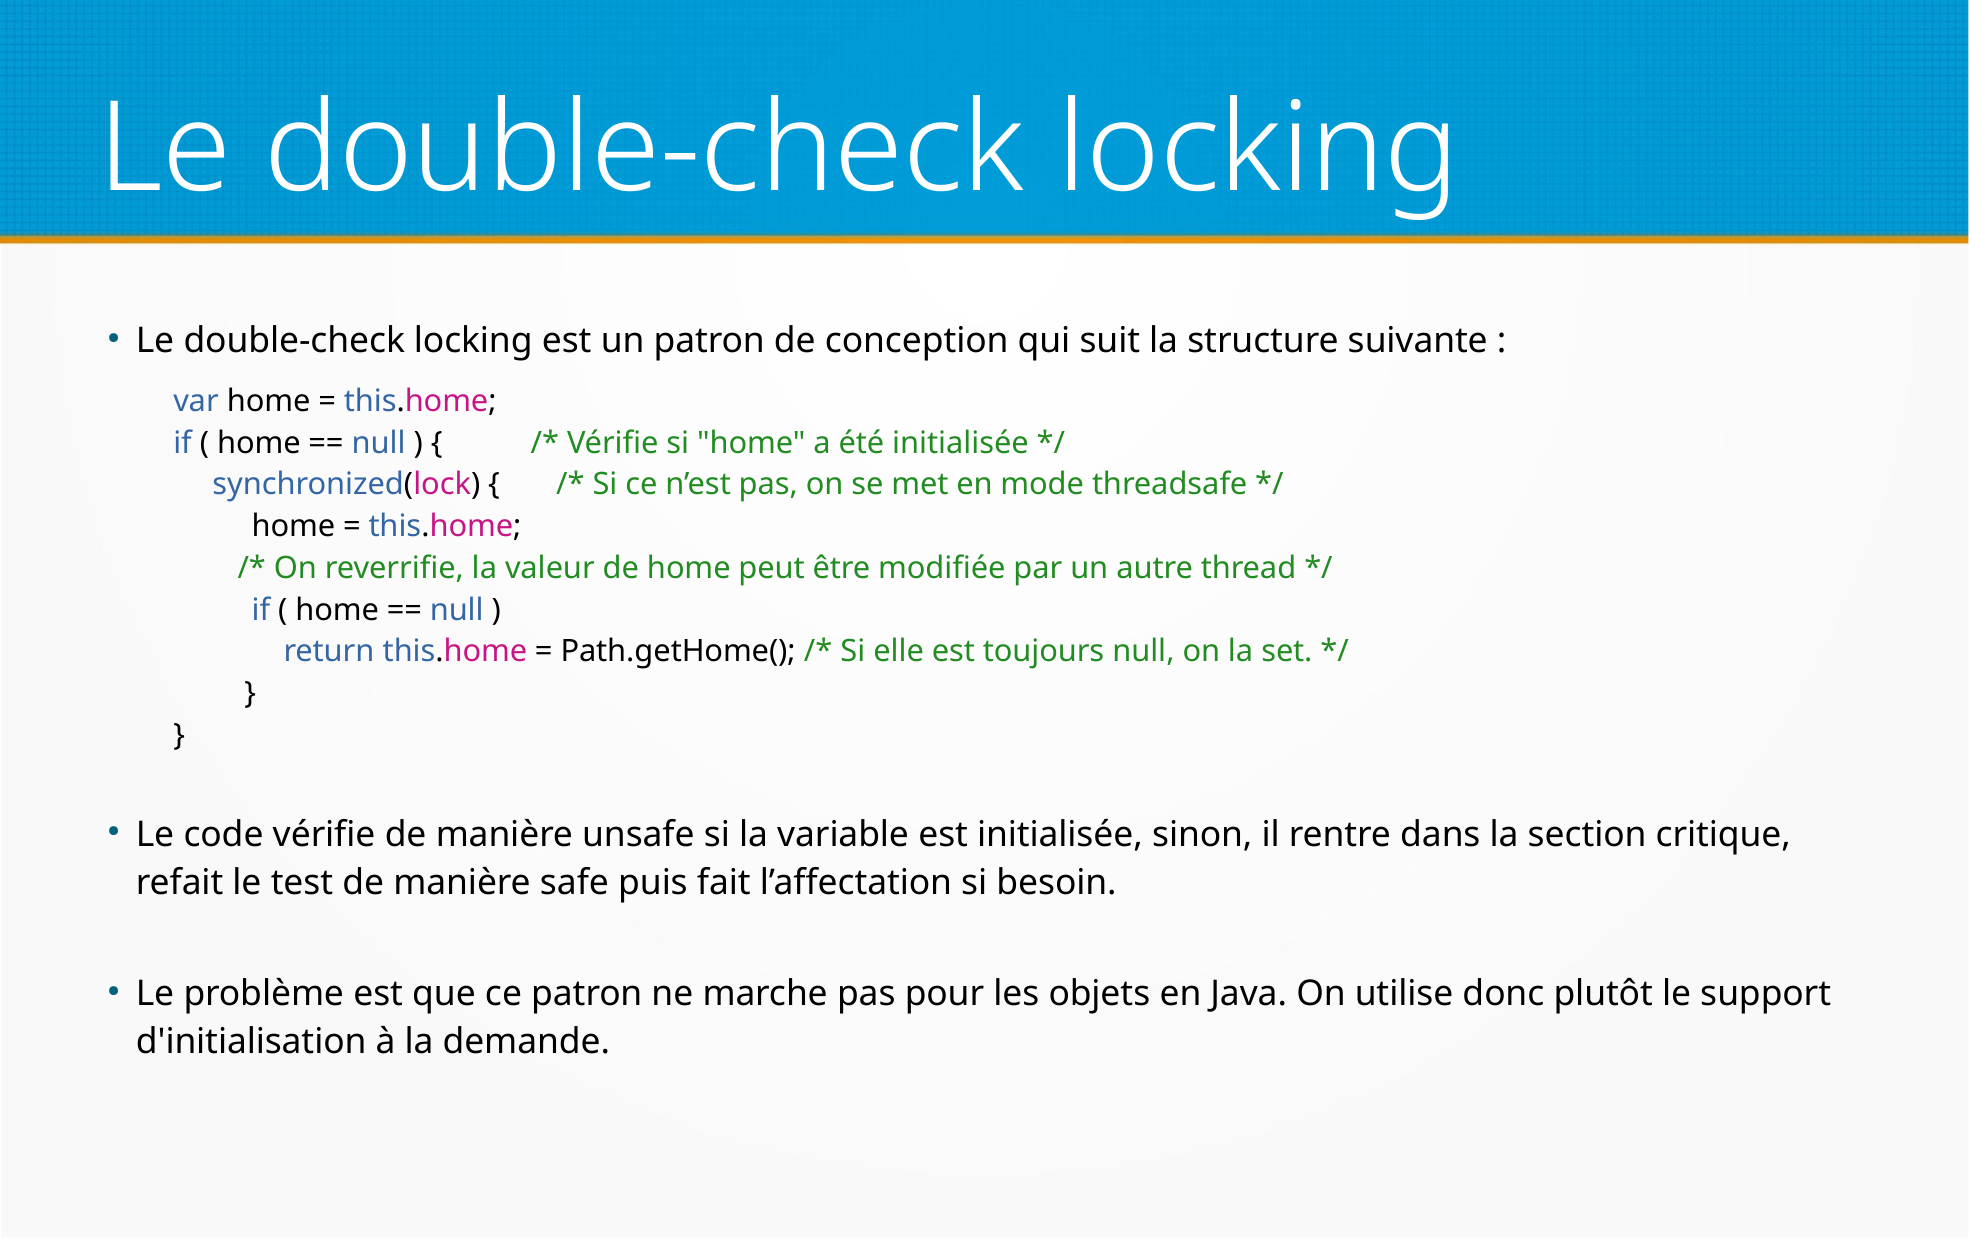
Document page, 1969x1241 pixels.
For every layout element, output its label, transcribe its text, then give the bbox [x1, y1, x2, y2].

picture [0, 233, 1969, 1241]
list Le double-check locking est un patron de conception qui suit la structure suivante : var home = this.home; if ( home == null ) { /* Vérifie si "home" a été initialisée */ synchronized(lock) { /* Si ce n’est pas, on se met en mode threadsafe */ home = this.home; /* On reverrifie, la valeur de home peut être modifiée par un autre thread */ if ( home == null ) return this.home = Path.getHome(); /* Si elle est toujours null, on la set. */ } } Le code vérifie de manière unsafe si la variable est initialisée, sinon, il rentre dans la section critique, refait le test de manière safe puis fait l’affectation si besoin. Le problème est que ce patron ne marche pas pour les objets en Java. On utilise donc plutôt le support d'initialisation à la demande. [98, 315, 1861, 1081]
title Le double-check locking [98, 19, 1870, 227]
